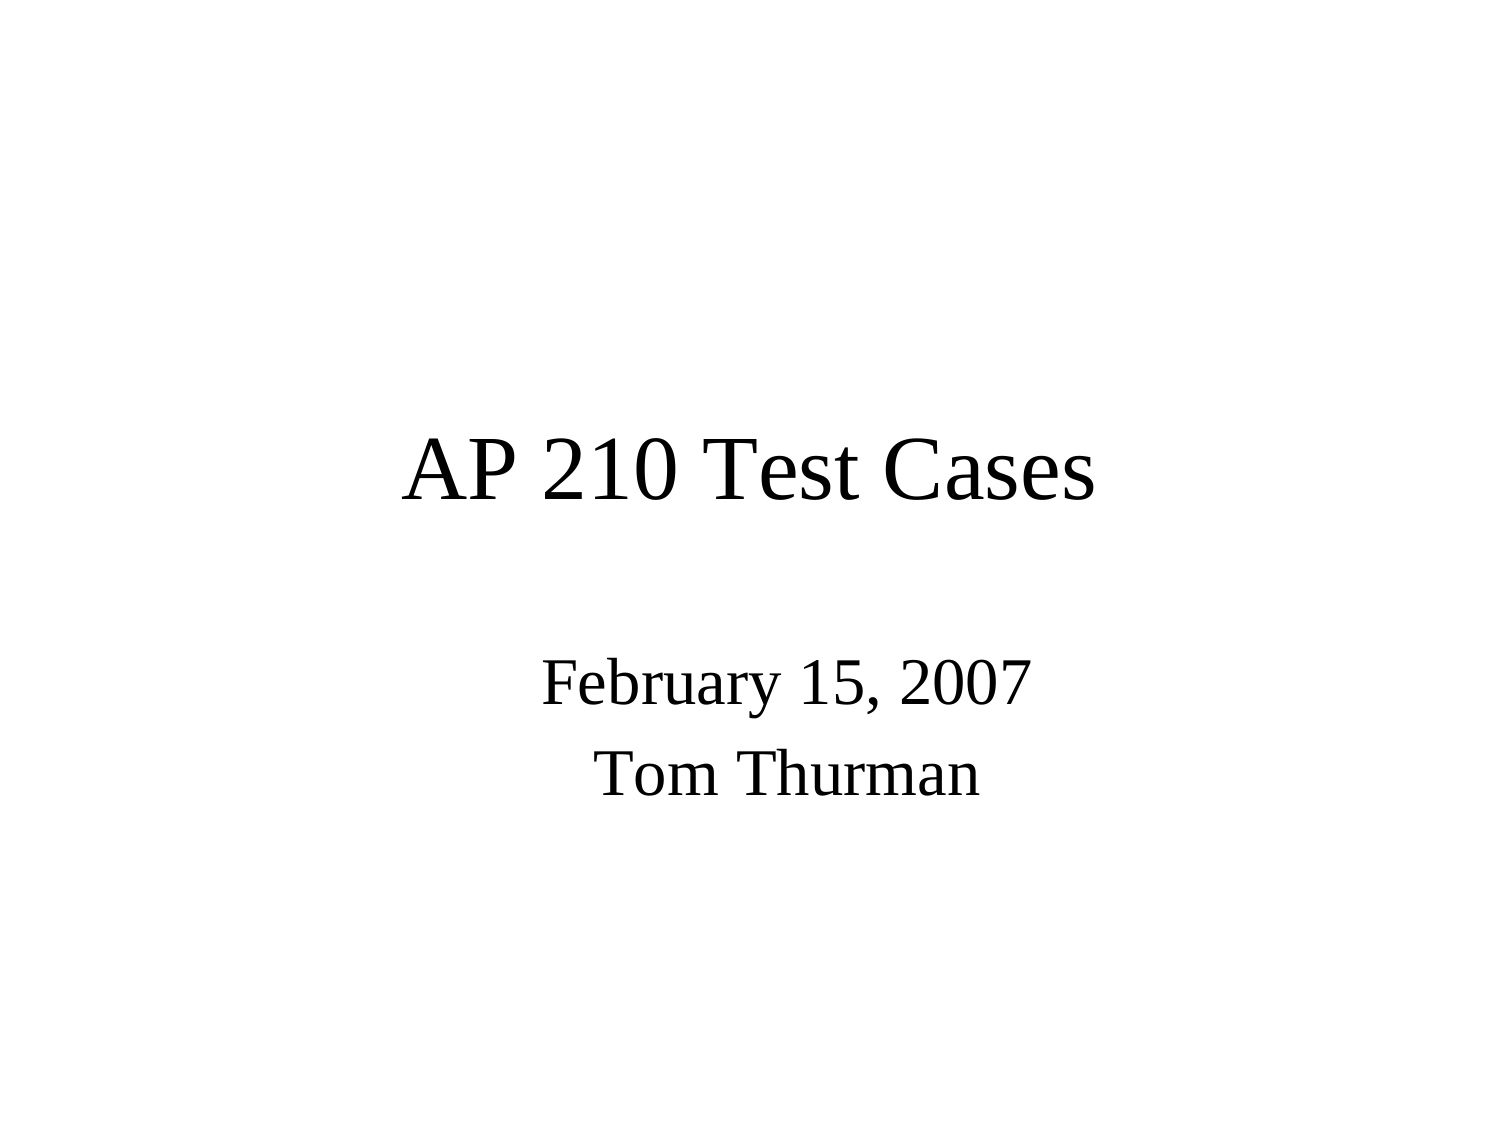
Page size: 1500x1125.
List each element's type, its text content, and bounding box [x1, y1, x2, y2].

title AP 210 Test Cases [112, 374, 1388, 563]
subtitle February 15, 2007 Tom Thurman [225, 637, 1276, 926]
